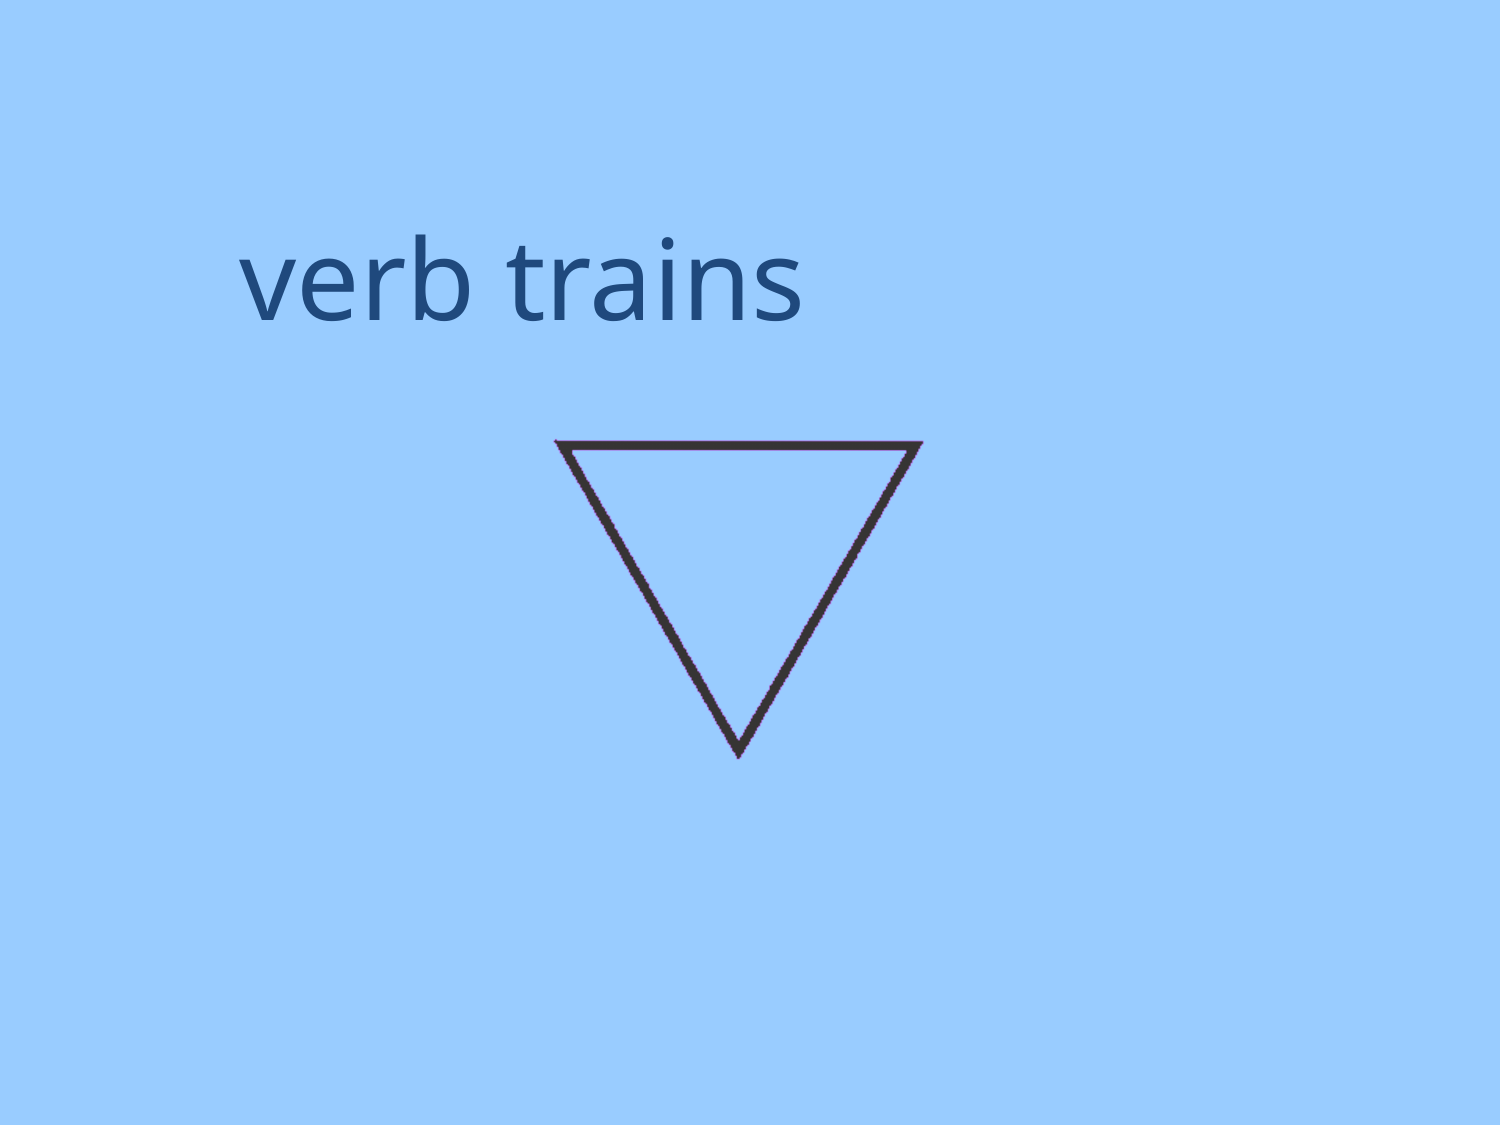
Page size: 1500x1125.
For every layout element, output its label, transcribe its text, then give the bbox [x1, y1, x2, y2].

text_box verb trains [224, 200, 1438, 351]
picture [542, 420, 934, 766]
